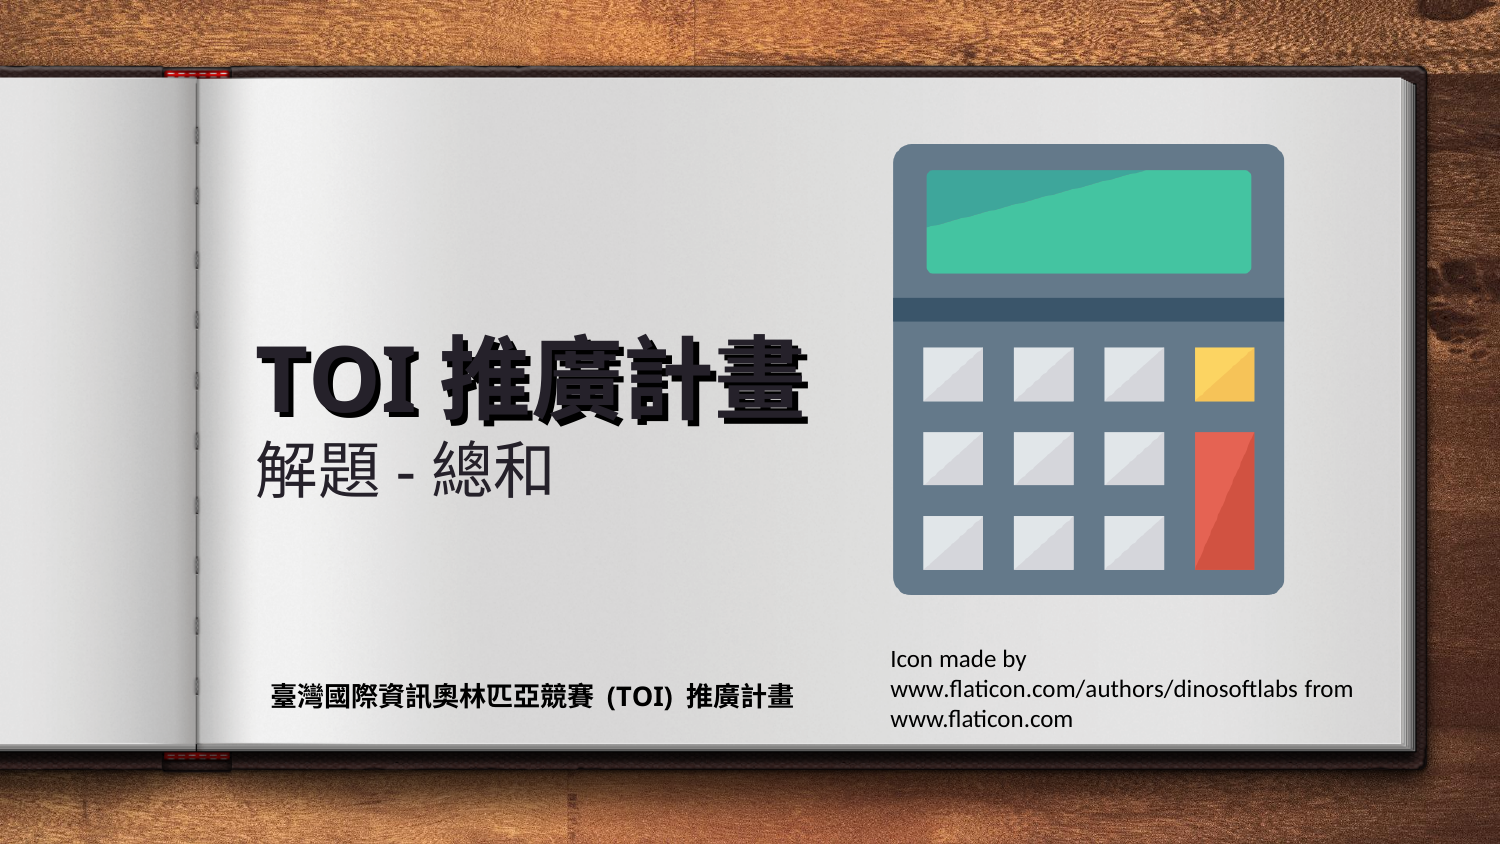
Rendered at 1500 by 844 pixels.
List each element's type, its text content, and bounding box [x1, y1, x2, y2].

picture [863, 144, 1314, 595]
title TOI推廣計畫 解題-總和 [240, 262, 863, 565]
text_box Icon made by www.flaticon.com/authors/dinosoftlabs from www.flaticon.com [875, 635, 1383, 740]
